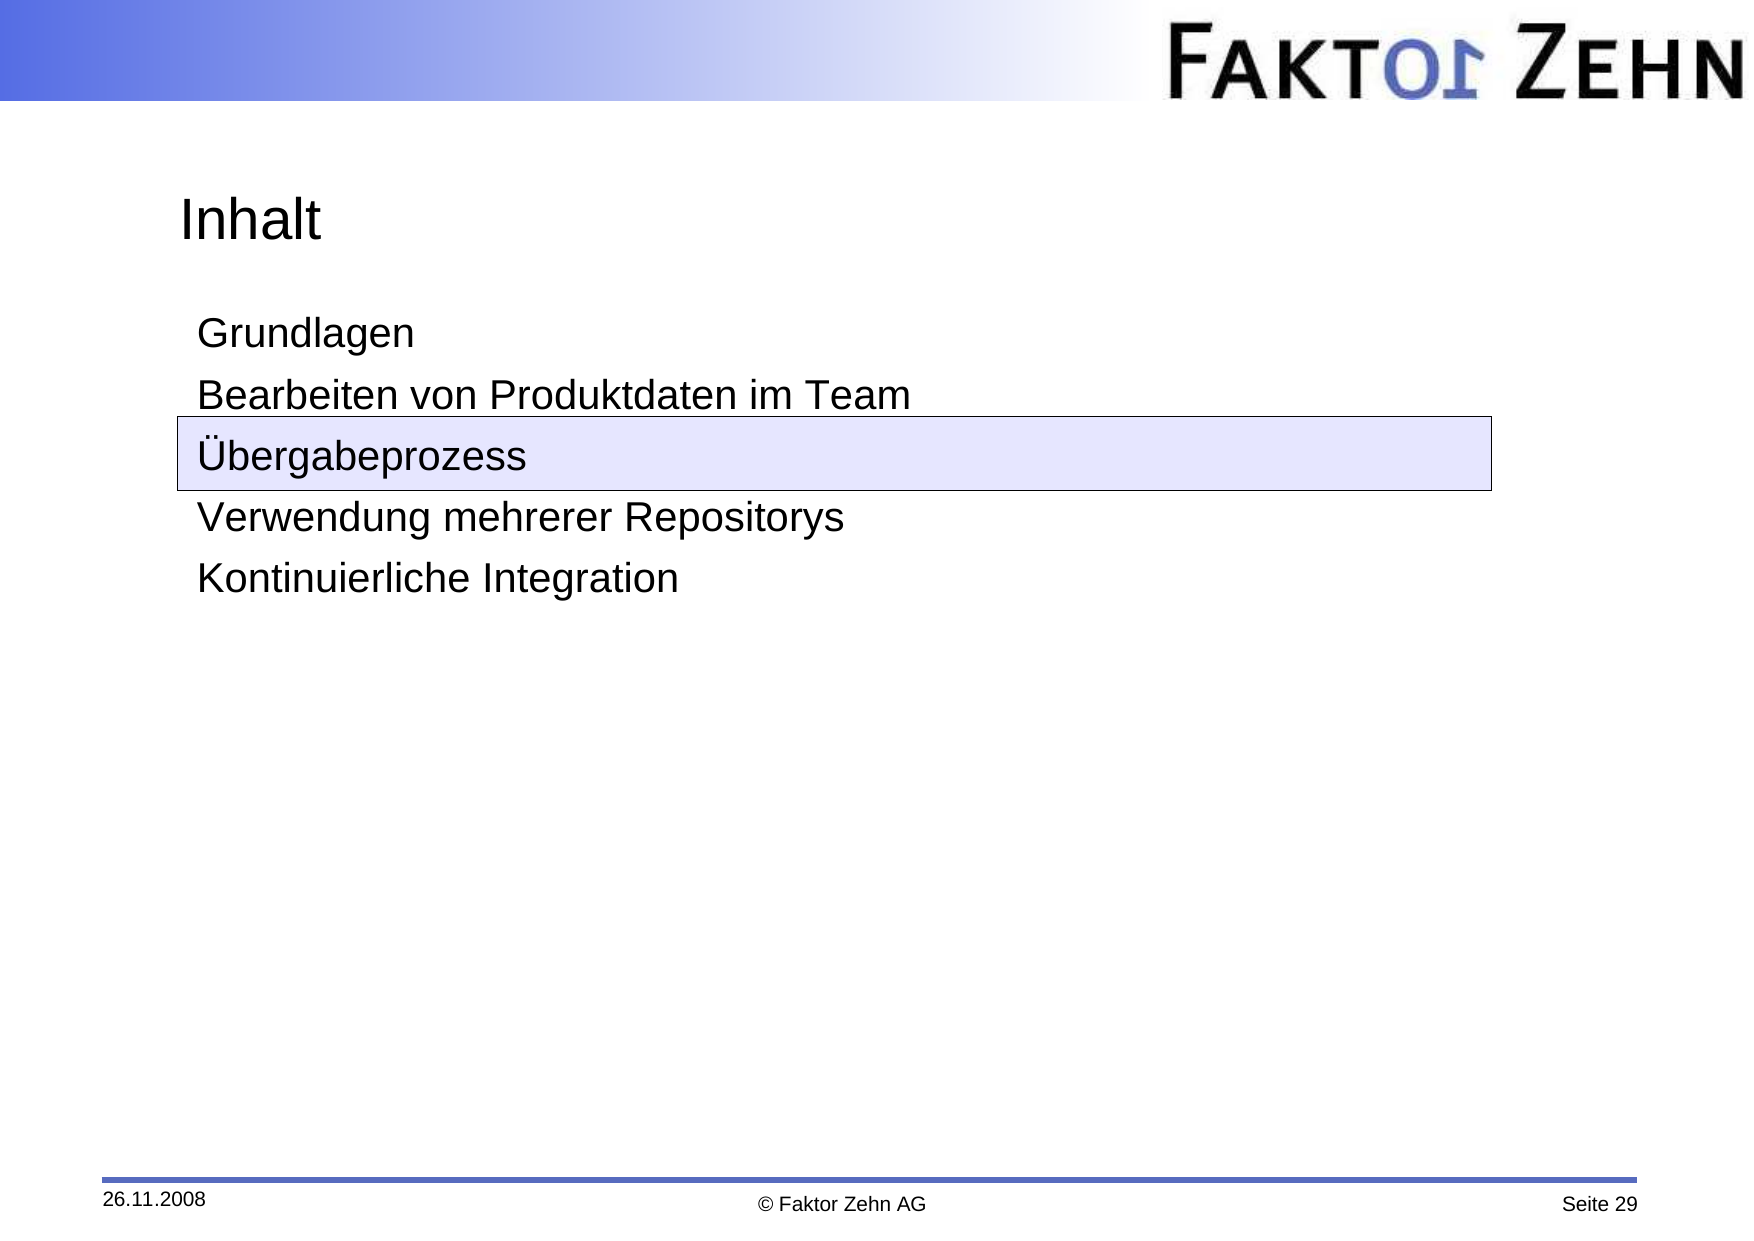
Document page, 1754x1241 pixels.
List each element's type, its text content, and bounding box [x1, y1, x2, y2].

list Grundlagen Bearbeiten von Produktdaten im Team Übergabeprozess Verwendung mehrerer Repositorys Kontinuierliche Integration [179, 310, 1576, 1078]
picture [1162, 7, 1752, 100]
title Inhalt [179, 142, 1576, 296]
